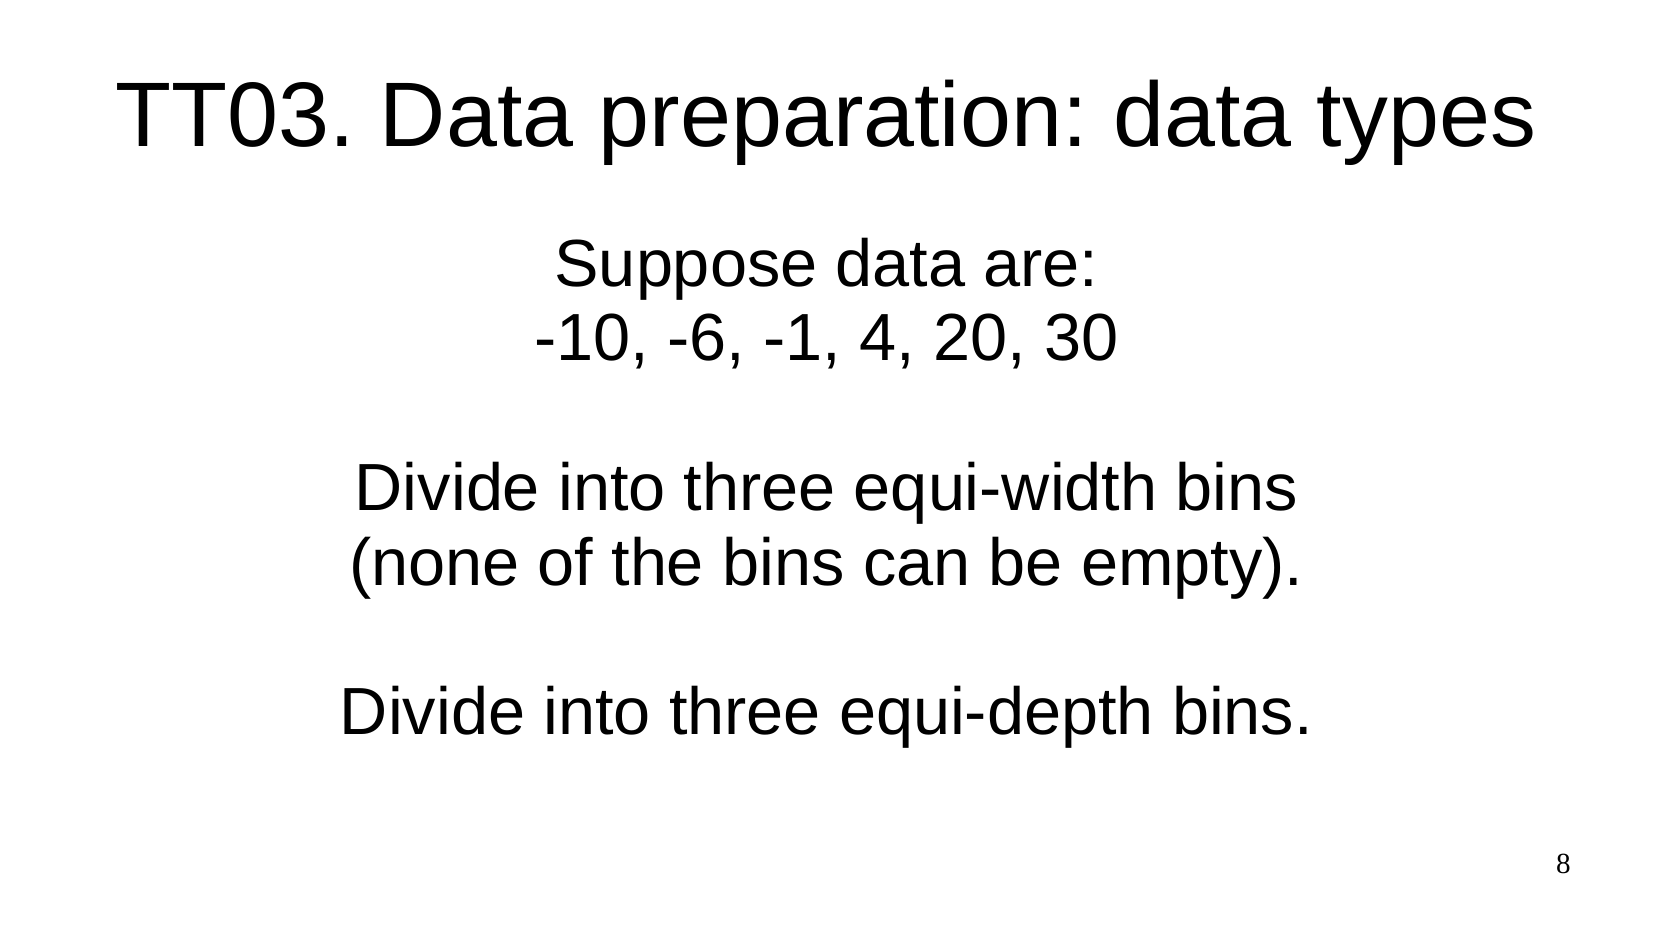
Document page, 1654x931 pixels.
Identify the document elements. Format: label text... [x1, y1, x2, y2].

subtitle Suppose data are: -10, -6, -1, 4, 20, 30 Divide into three equi-width bins (none of the bins can be empty). Divide into three equi-depth bins. [82, 217, 1571, 758]
title TT03. Data preparation: data types [82, 37, 1571, 193]
